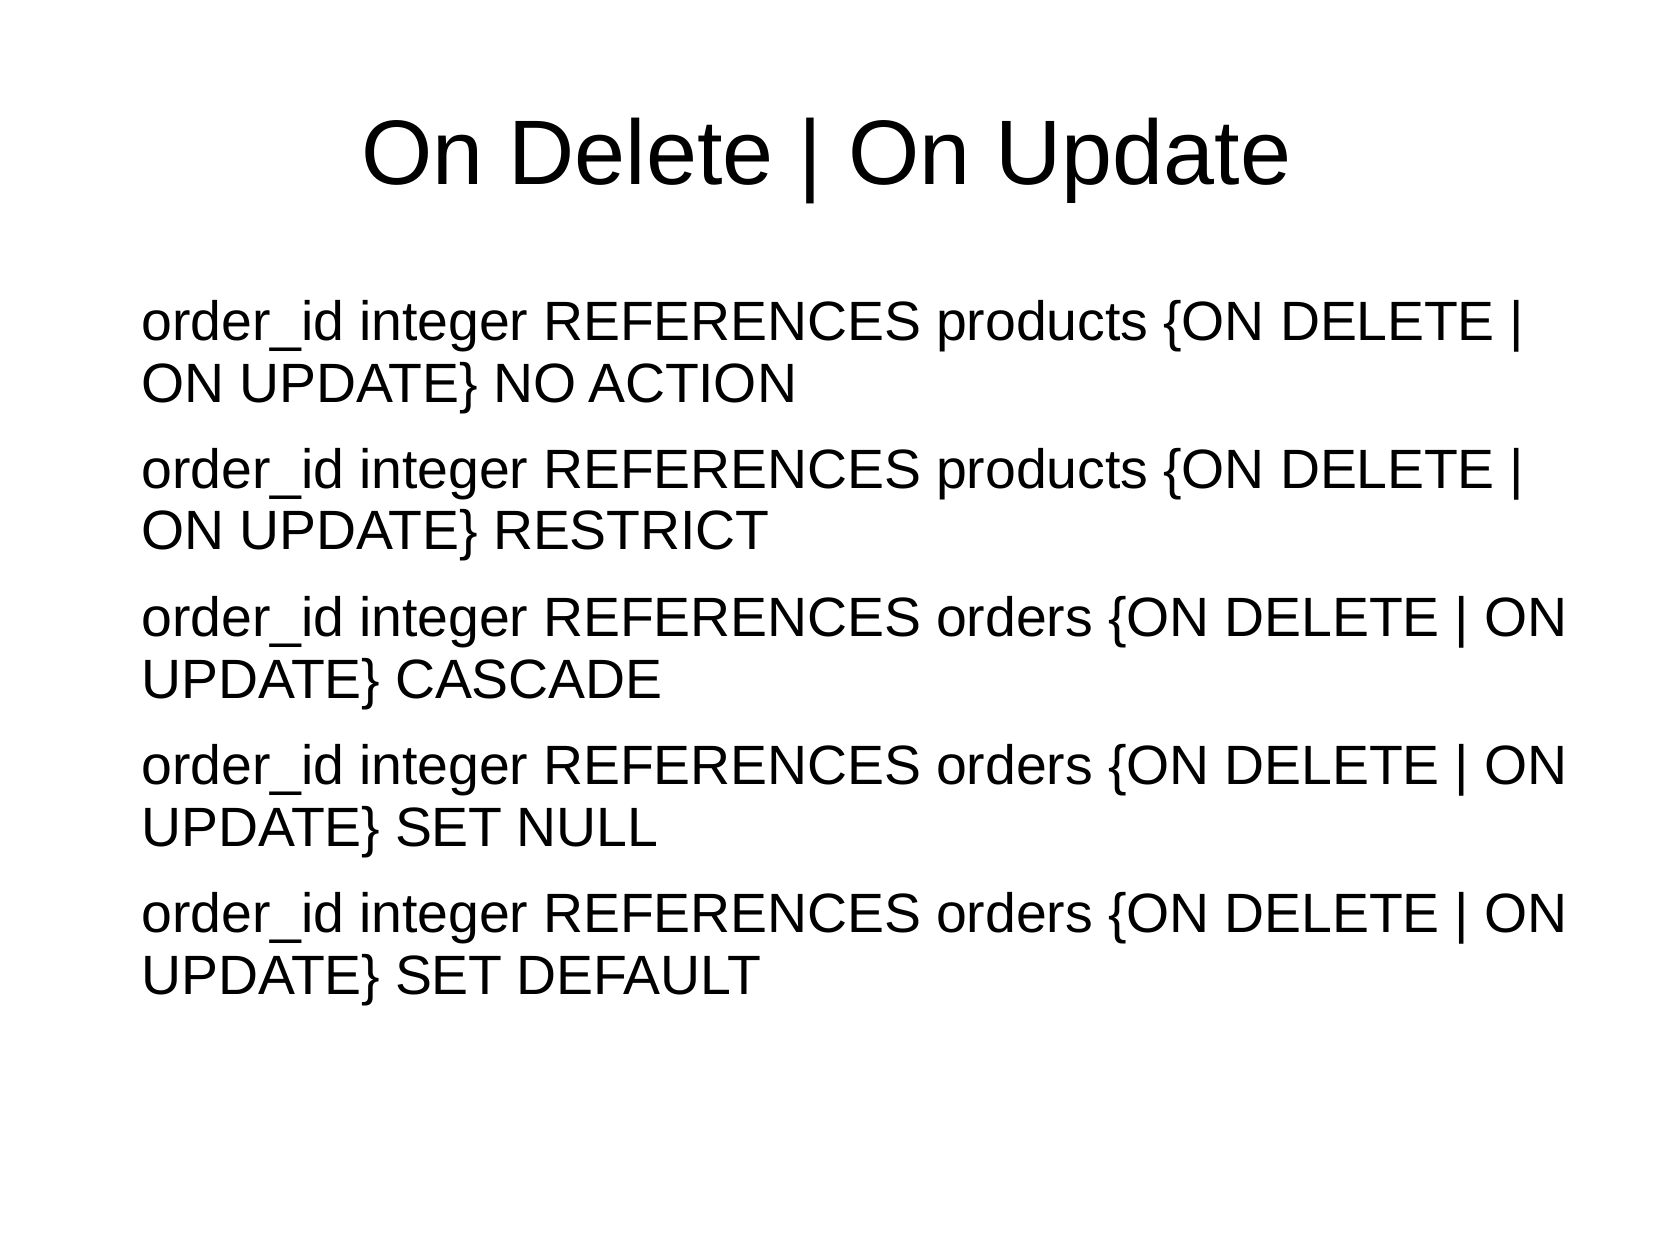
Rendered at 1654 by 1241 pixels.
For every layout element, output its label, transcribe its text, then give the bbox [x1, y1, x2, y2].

list order_id integer REFERENCES products {ON DELETE | ON UPDATE} NO ACTION order_id integer REFERENCES products {ON DELETE | ON UPDATE} RESTRICT order_id integer REFERENCES orders {ON DELETE | ON UPDATE} CASCADE order_id integer REFERENCES orders {ON DELETE | ON UPDATE} SET NULL order_id integer REFERENCES orders {ON DELETE | ON UPDATE} SET DEFAULT [82, 290, 1571, 1010]
title On Delete | On Update [82, 49, 1571, 257]
